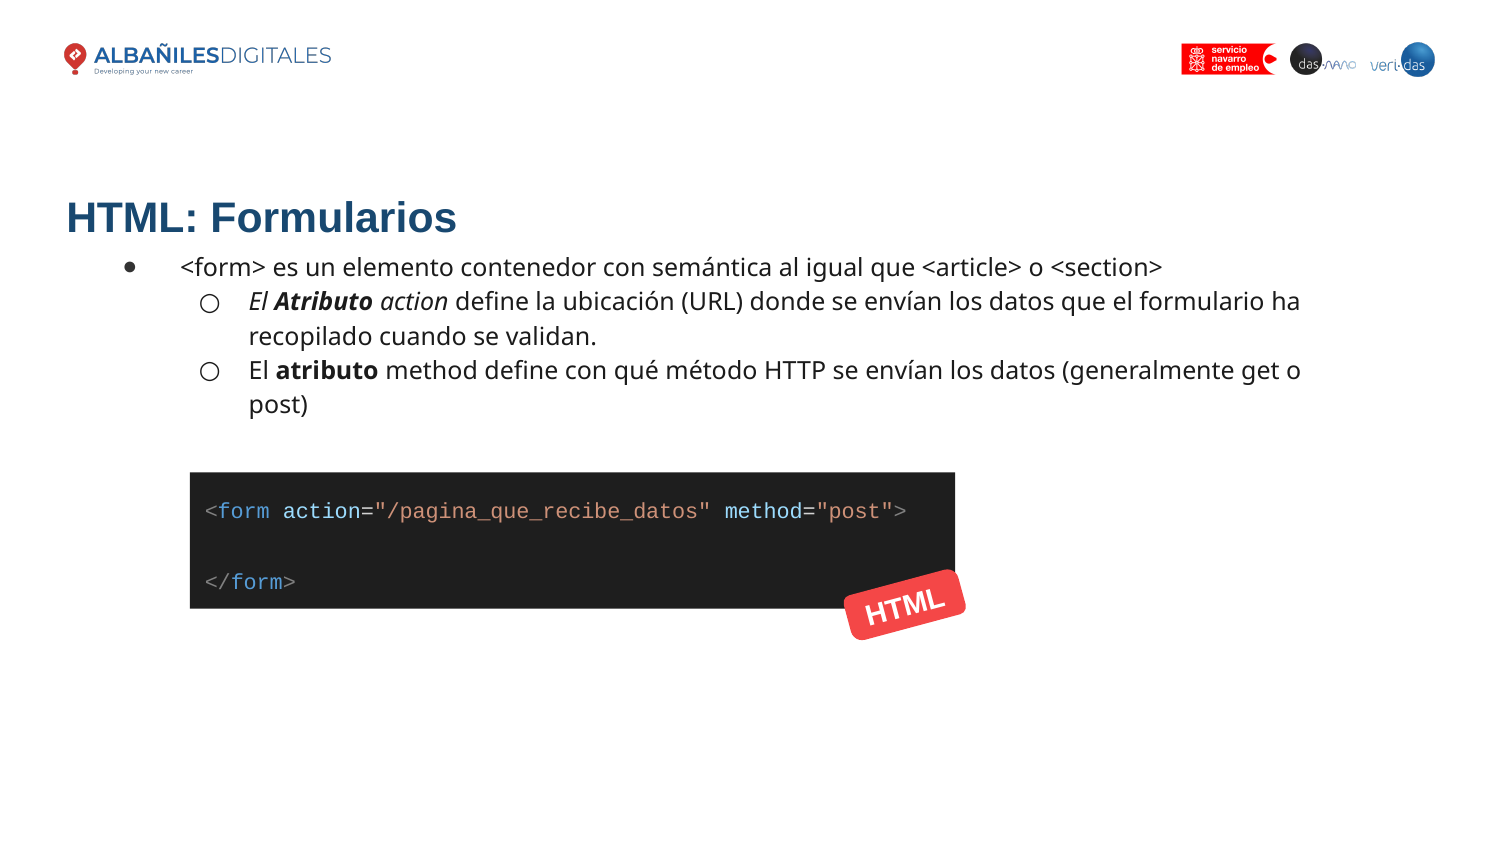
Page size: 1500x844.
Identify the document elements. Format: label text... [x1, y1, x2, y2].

text_box <form> es un elemento contenedor con semántica al igual que <article> o <section> El Atributo action define la ubicación (URL) donde se envían los datos que el formulario ha recopilado cuando se validan. El atributo method define con qué método HTTP se envían los datos (generalmente get o post) [83, 231, 1343, 434]
text_box <form action="/pagina_que_recibe_datos" method="post"> </form> [189, 472, 956, 609]
text_box HTML [843, 569, 966, 641]
text_box HTML: Formularios [66, 179, 728, 318]
picture [1290, 43, 1356, 75]
picture [1370, 42, 1435, 77]
picture [1181, 43, 1277, 75]
picture [64, 43, 332, 75]
